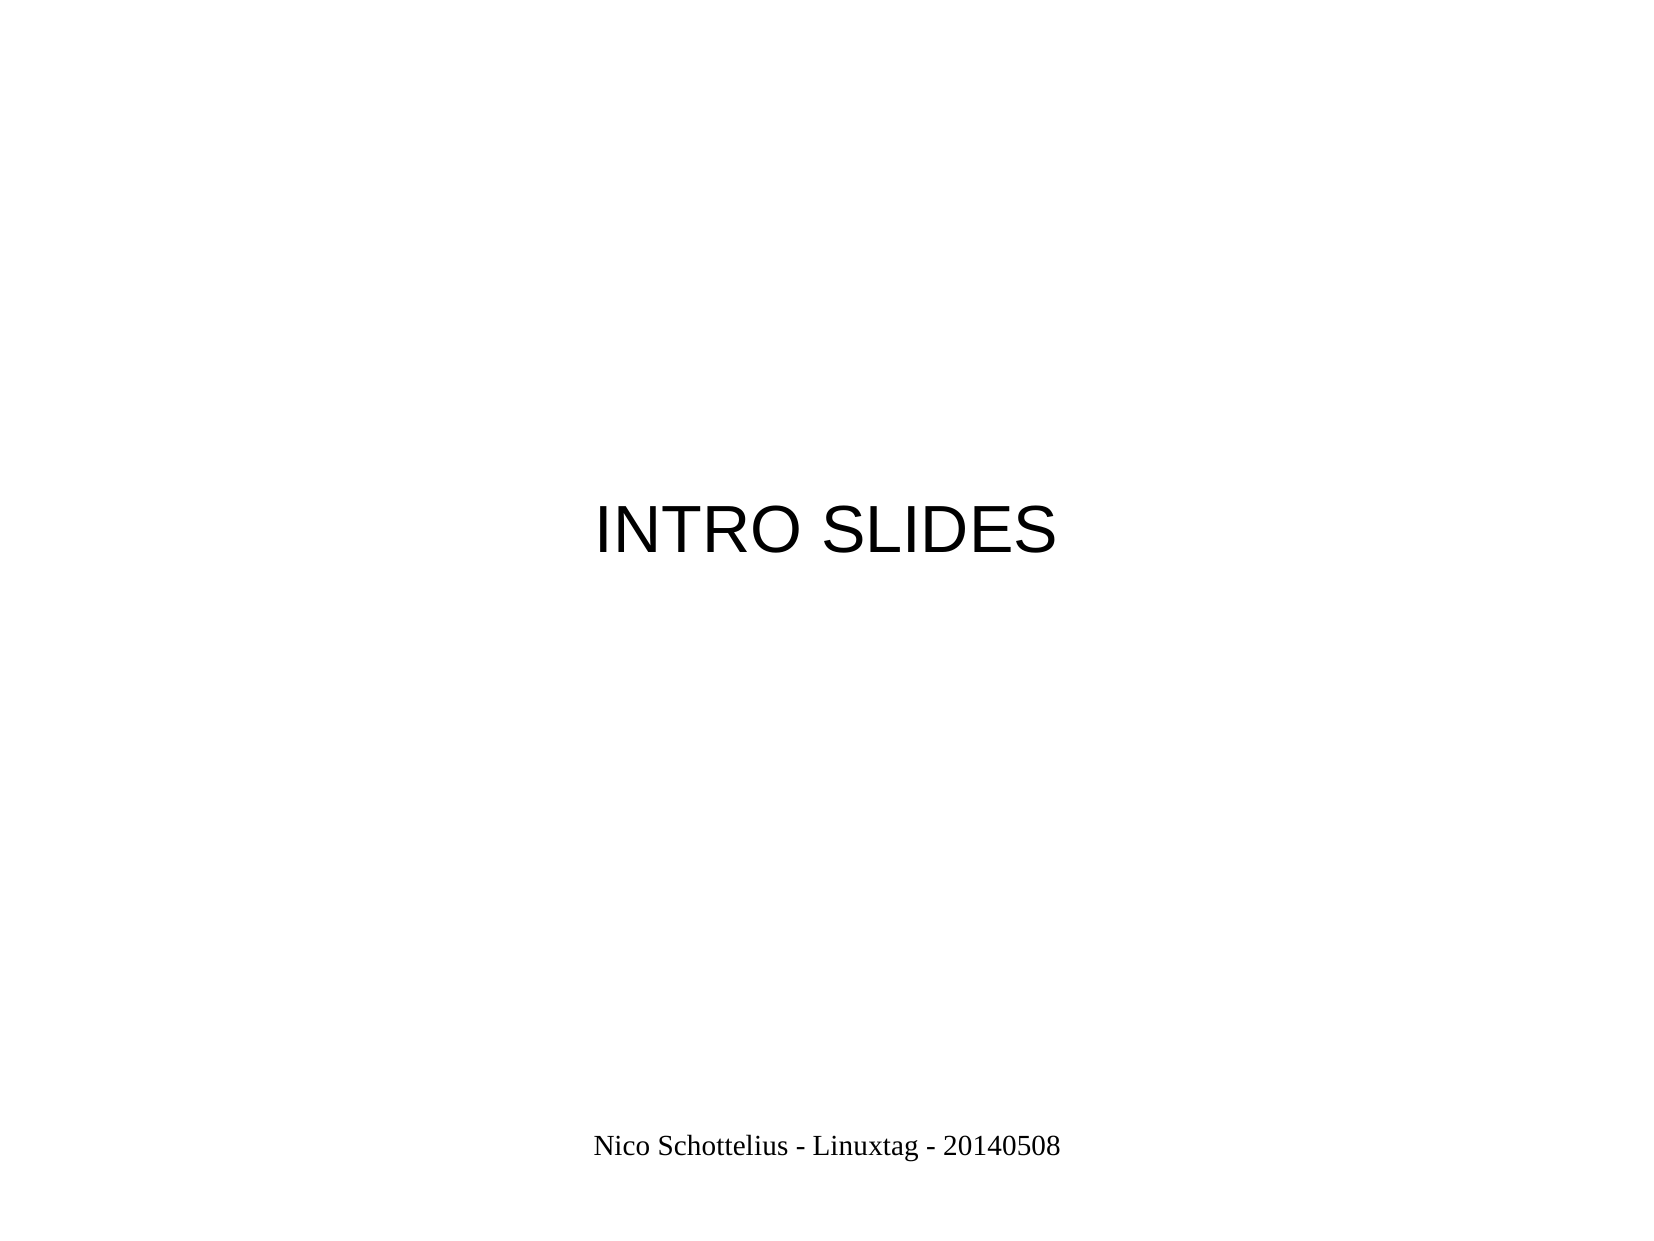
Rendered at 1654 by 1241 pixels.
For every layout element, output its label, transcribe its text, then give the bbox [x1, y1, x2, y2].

subtitle INTRO SLIDES [82, 49, 1571, 1010]
